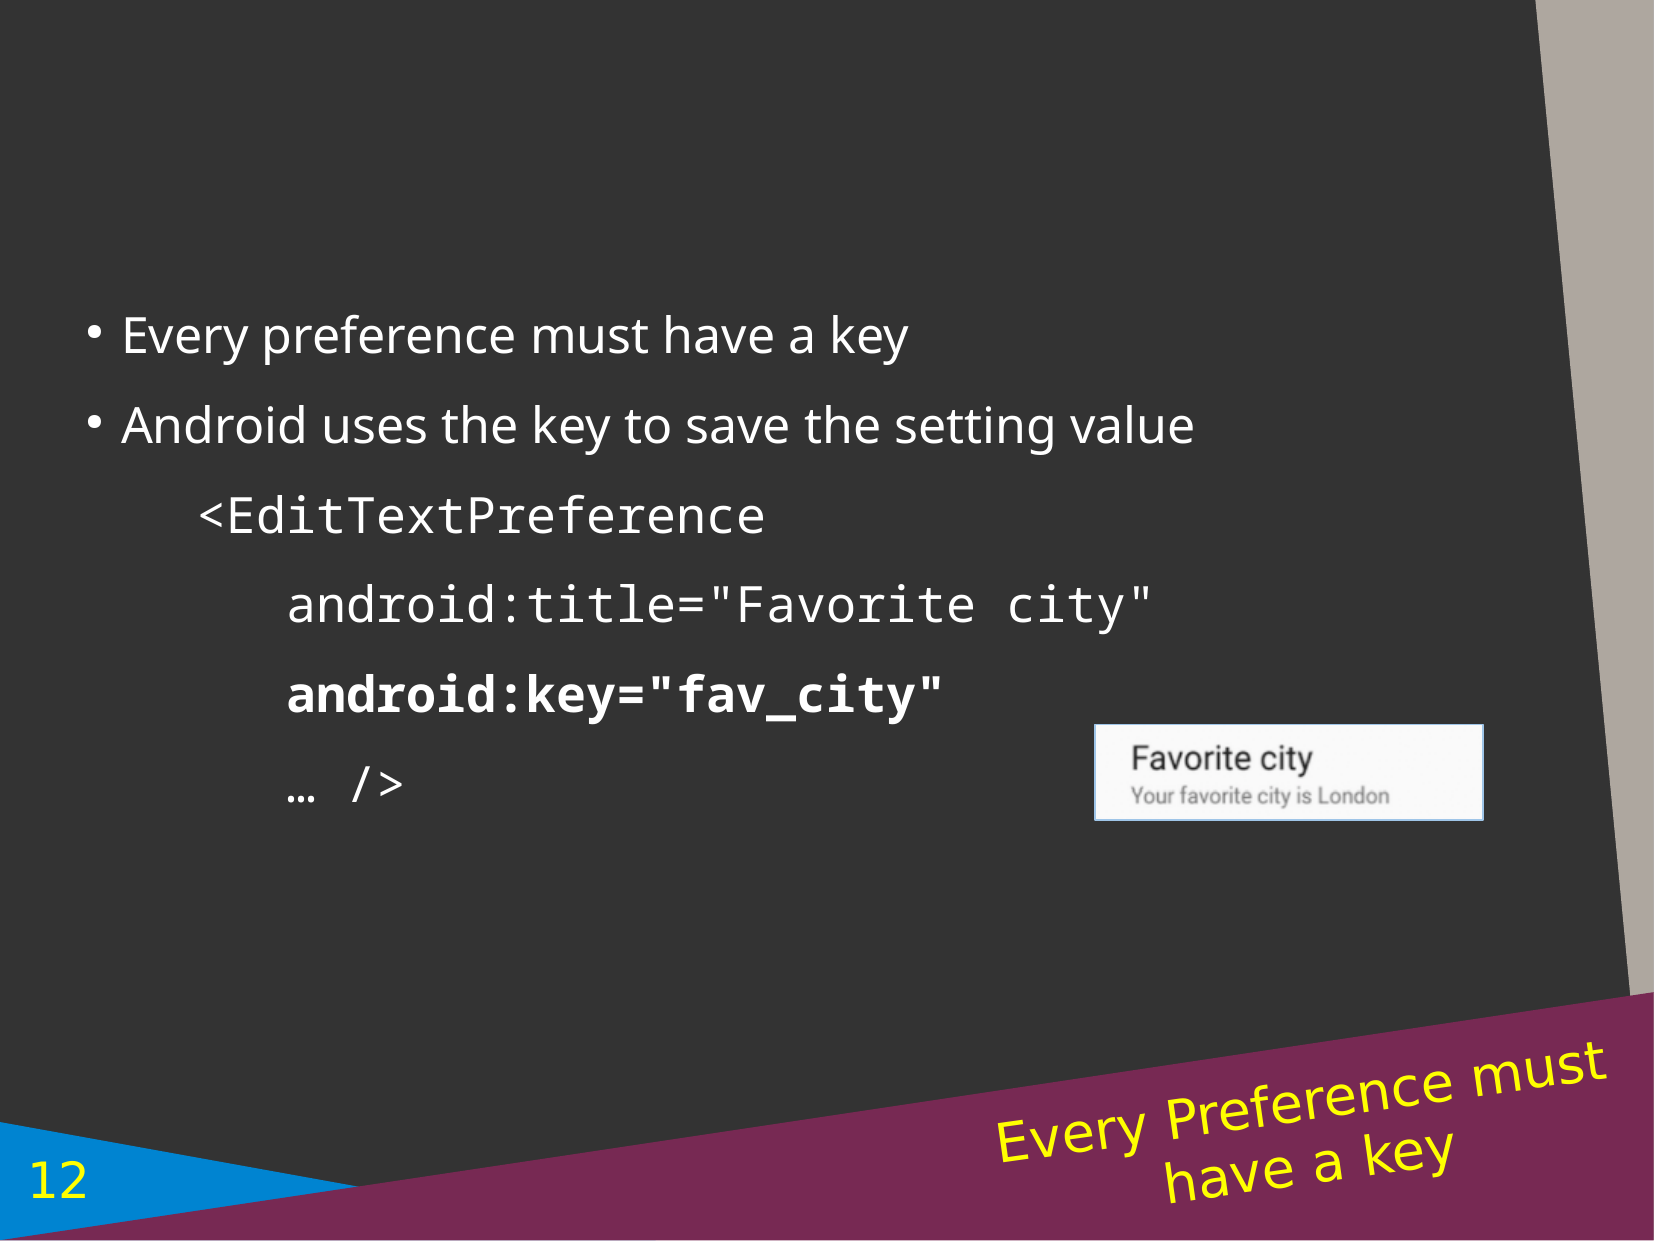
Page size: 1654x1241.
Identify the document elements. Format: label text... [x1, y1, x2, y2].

picture [1095, 725, 1482, 820]
title Every Preference must have a key [956, 995, 1654, 1241]
list Every preference must have a key Android uses the key to save the setting value <EditTextPreference android:title="Favorite city" android:key="fav_city" … /> [70, 279, 1469, 840]
